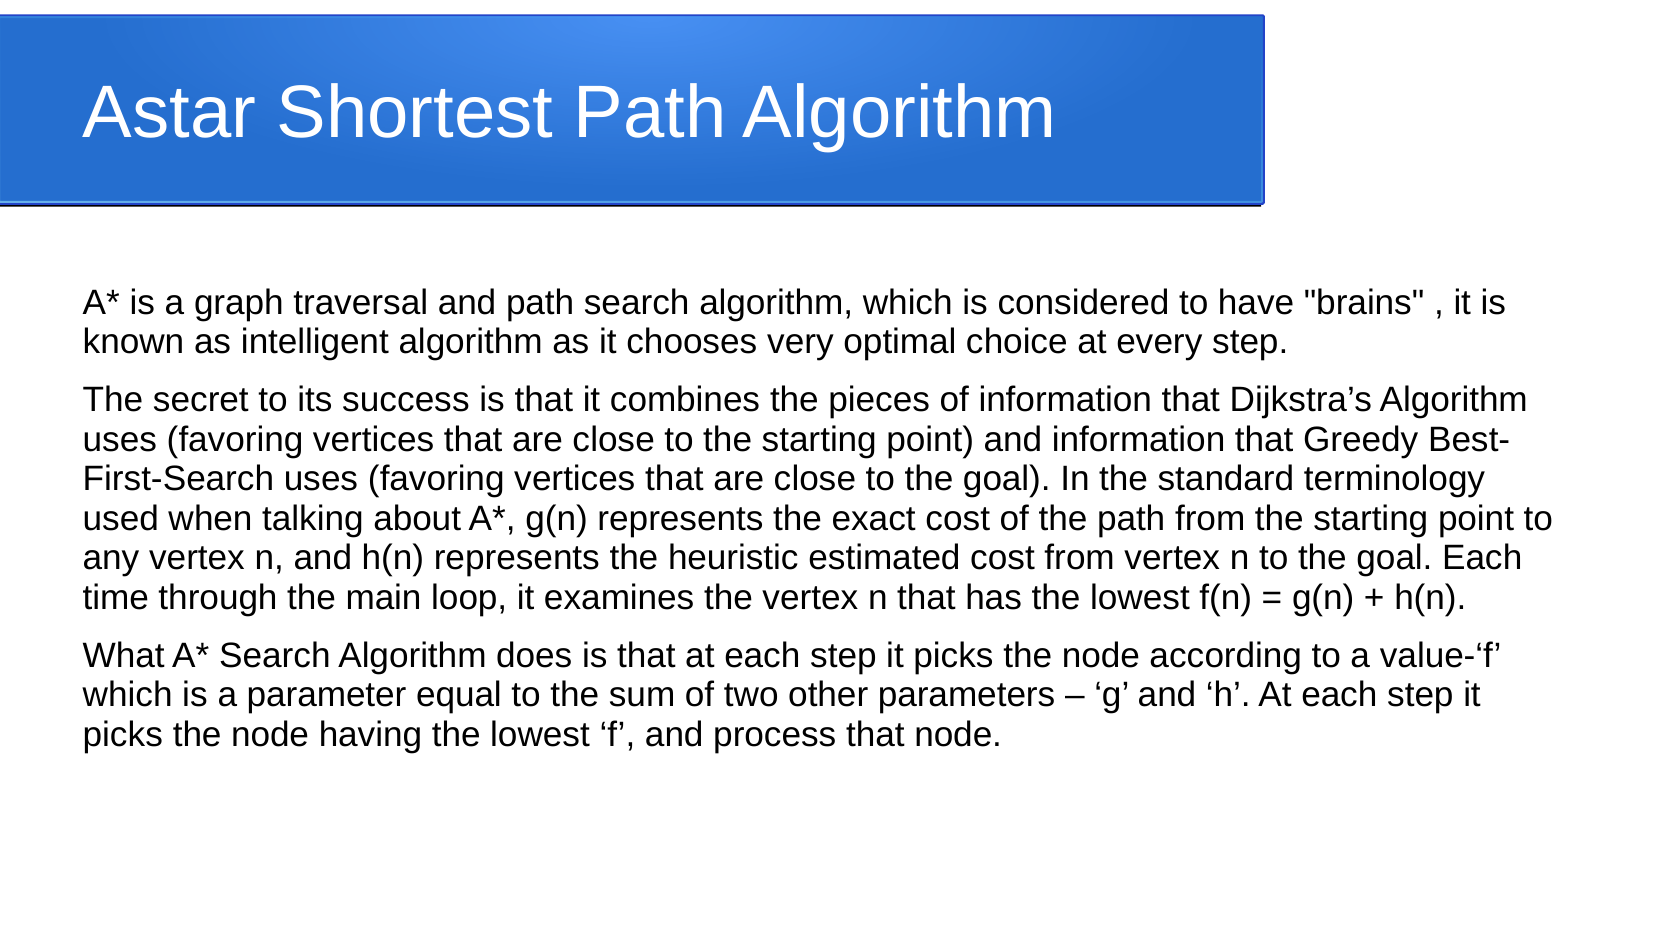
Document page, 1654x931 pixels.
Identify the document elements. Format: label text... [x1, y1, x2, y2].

title Astar Shortest Path Algorithm [82, 35, 1235, 189]
list A* is a graph traversal and path search algorithm, which is considered to have "brains" , it is known as intelligent algorithm as it chooses very optimal choice at every step. The secret to its success is that it combines the pieces of information that Dijkstra’s Algorithm uses (favoring vertices that are close to the starting point) and information that Greedy Best-First-Search uses (favoring vertices that are close to the goal). In the standard terminology used when talking about A*, g(n) represents the exact cost of the path from the starting point to any vertex n, and h(n) represents the heuristic estimated cost from vertex n to the goal. Each time through the main loop, it examines the vertex n that has the lowest f(n) = g(n) + h(n). What A* Search Algorithm does is that at each step it picks the node according to a value-‘f’ which is a parameter equal to the sum of two other parameters – ‘g’ and ‘h’. At each step it picks the node having the lowest ‘f’, and process that node. [82, 224, 1571, 764]
